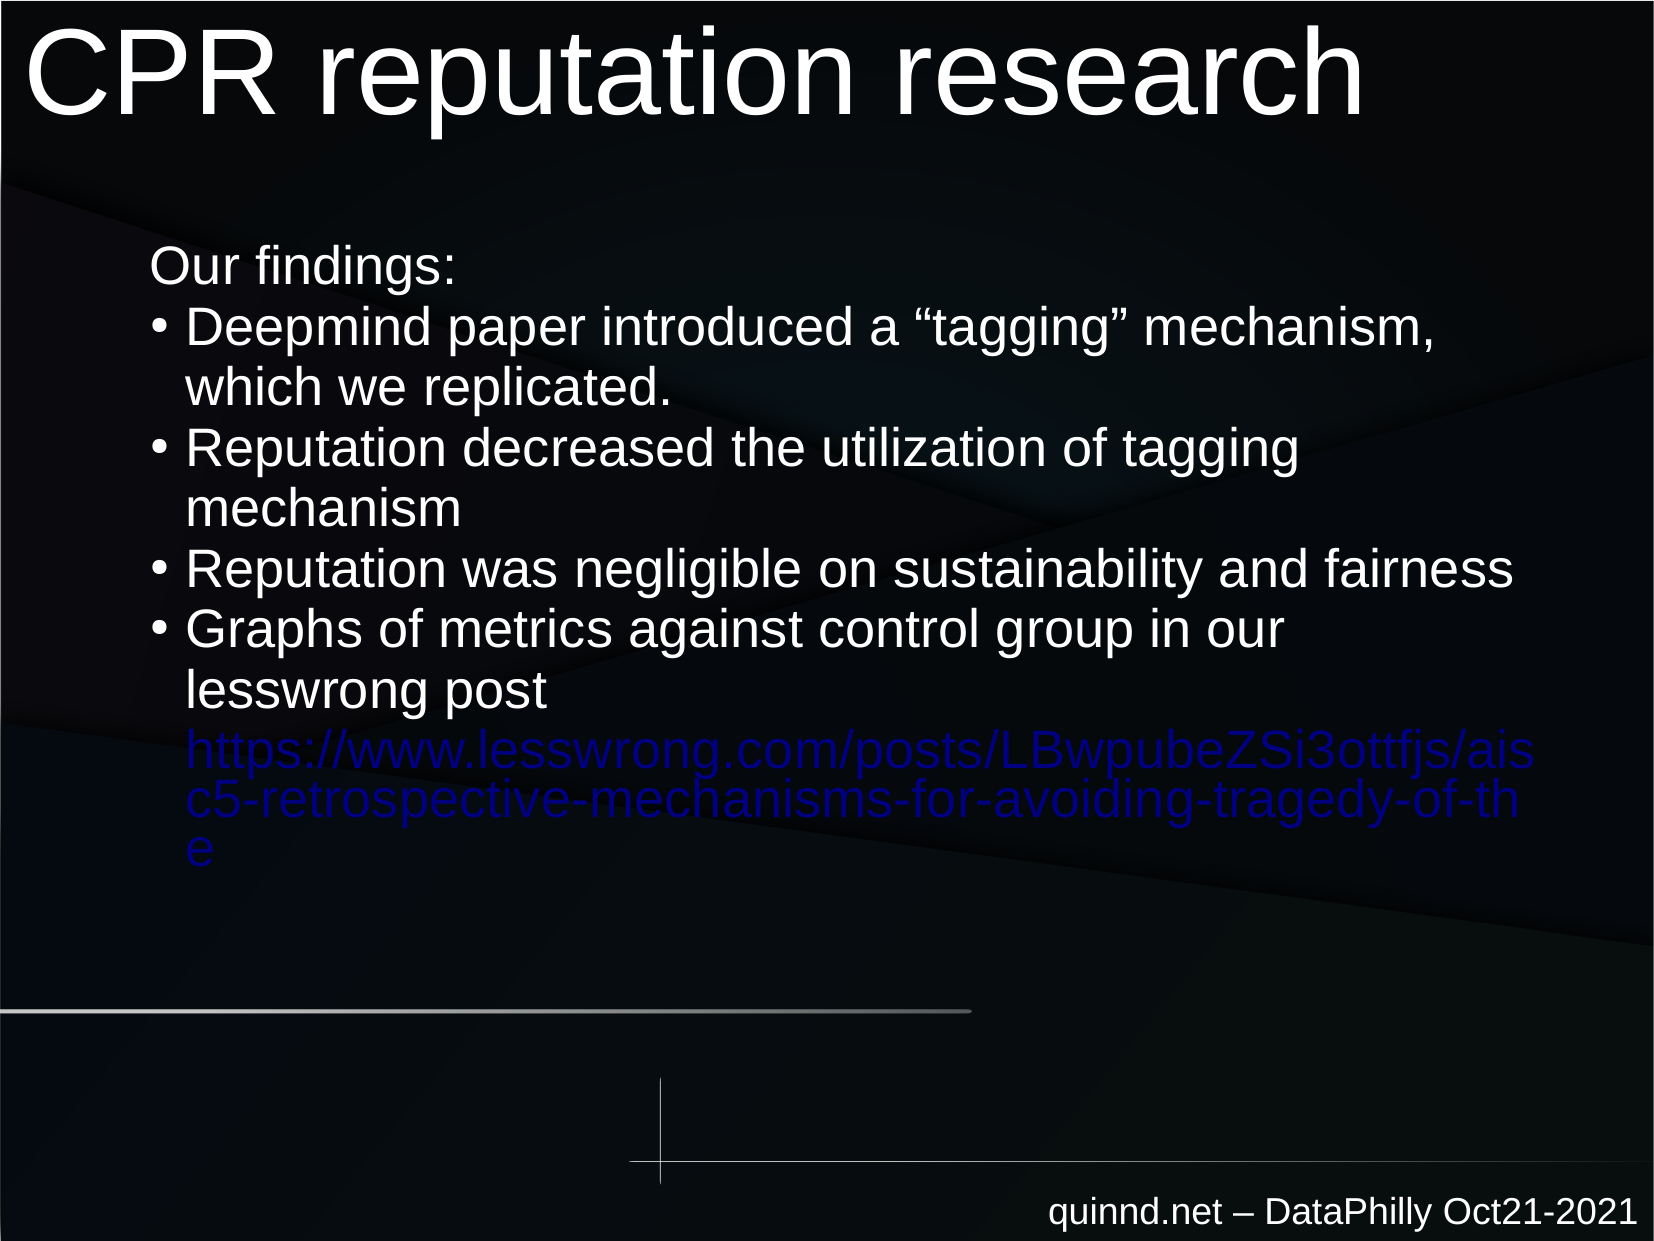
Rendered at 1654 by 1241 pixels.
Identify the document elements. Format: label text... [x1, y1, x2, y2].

title CPR reputation research [23, 0, 1501, 145]
text_box Our findings: Deepmind paper introduced a “tagging” mechanism, which we replicated. Reputation decreased the utilization of tagging mechanism Reputation was negligible on sustainability and fairness Graphs of metrics against control group in our lesswrong post https://www.lesswrong.com/posts/LBwpubeZSi3ottfjs/aisc5-retrospective-mechanisms-for-avoiding-tragedy-of-the [135, 228, 1561, 886]
picture [0, 0, 1654, 1241]
